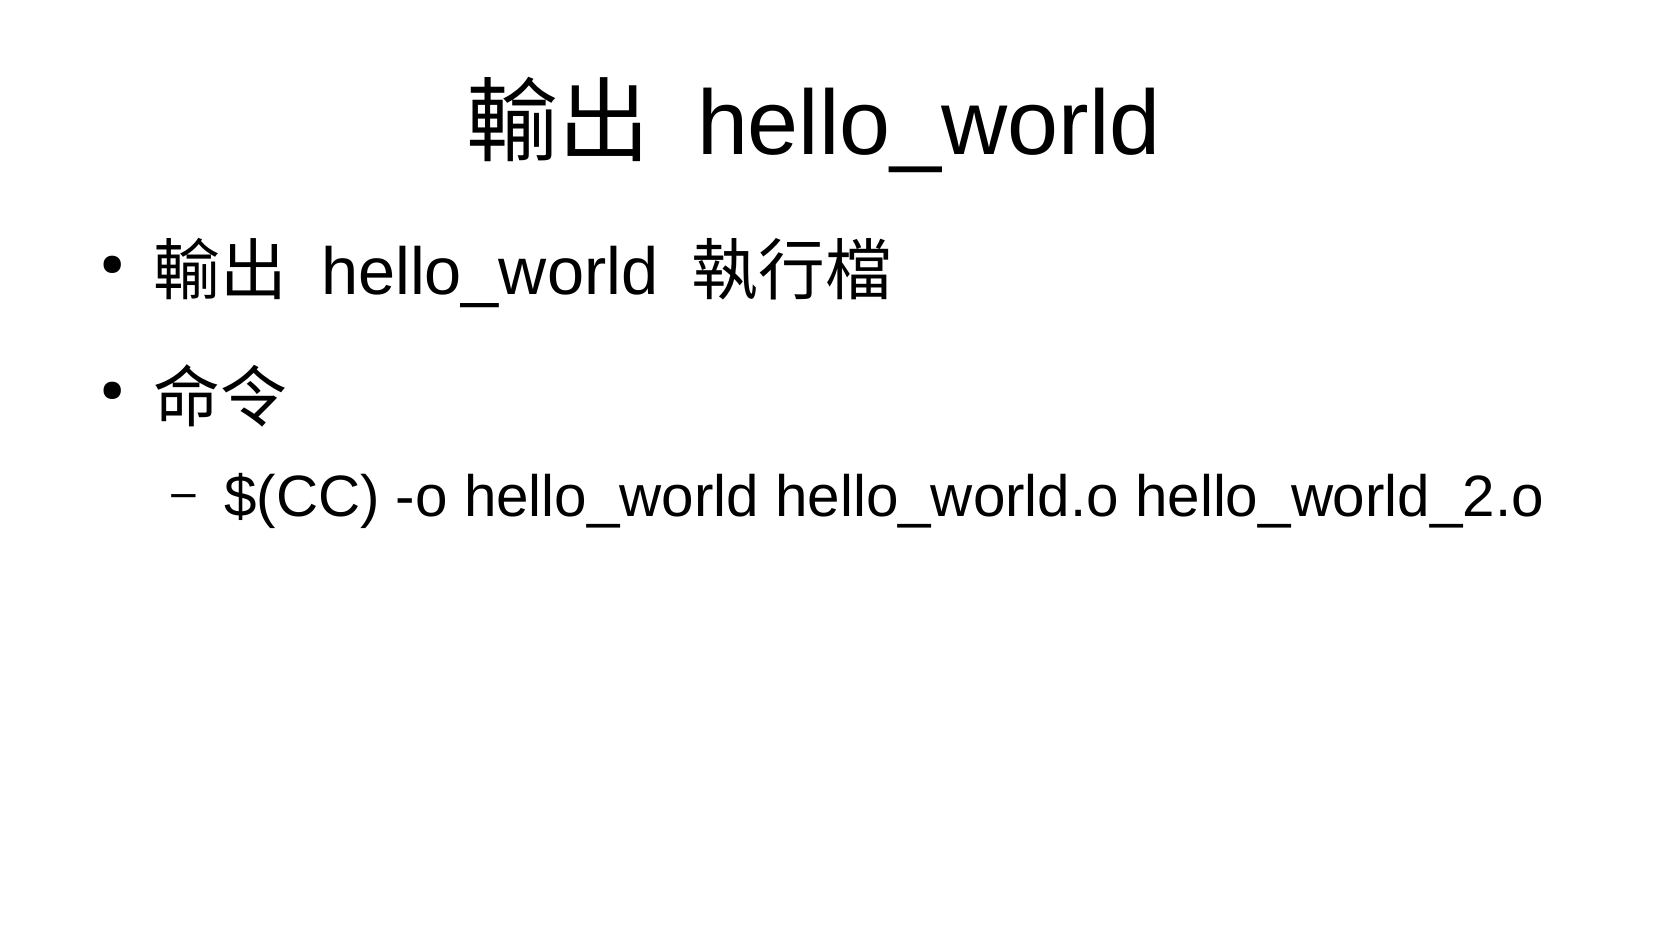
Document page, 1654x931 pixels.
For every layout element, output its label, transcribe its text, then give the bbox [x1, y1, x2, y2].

title 輸出 hello_world [82, 37, 1571, 193]
list 輸出 hello_world 執行檔 命令 $(CC) -o hello_world hello_world.o hello_world_2.o [82, 217, 1571, 758]
